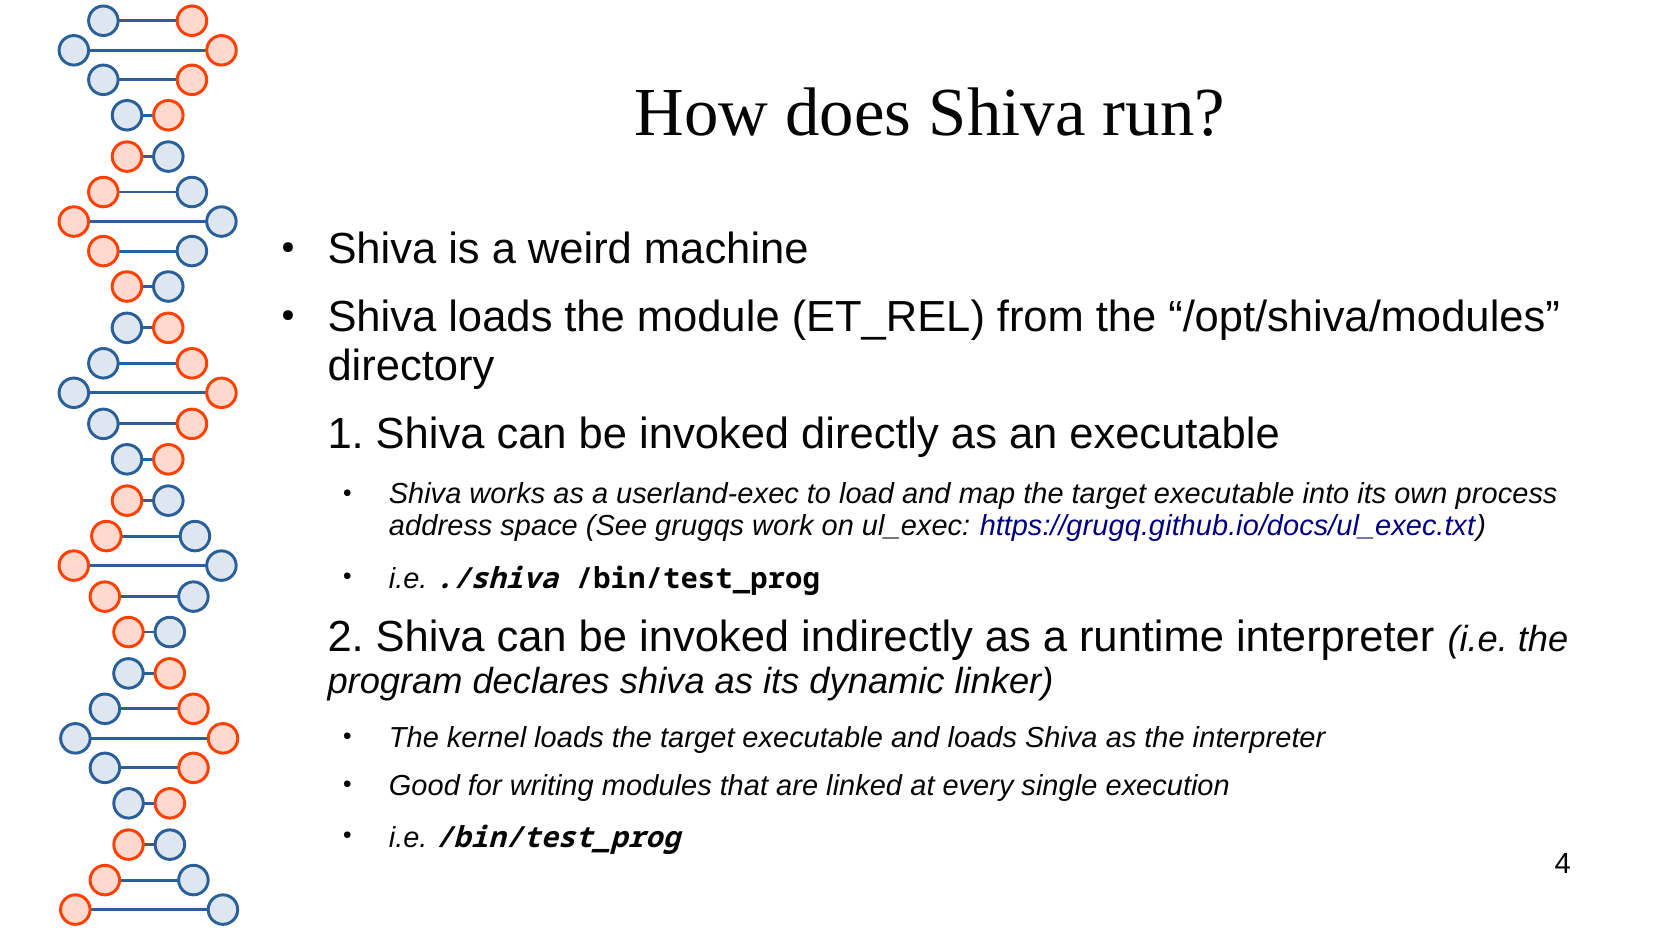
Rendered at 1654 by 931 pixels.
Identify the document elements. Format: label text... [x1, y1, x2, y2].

title How does Shiva run? [265, 35, 1595, 189]
list Shiva is a weird machine Shiva loads the module (ET_REL) from the “/opt/shiva/modules” directory 1. Shiva can be invoked directly as an executable Shiva works as a userland-exec to load and map the target executable into its own process address space (See grugqs work on ul_exec: https://grugq.github.io/docs/ul_exec.txt) i.e. ./shiva /bin/test_prog 2. Shiva can be invoked indirectly as a runtime interpreter (i.e. the program declares shiva as its dynamic linker) The kernel loads the target executable and loads Shiva as the interpreter Good for writing modules that are linked at every single execution i.e. /bin/test_prog [265, 224, 1595, 863]
